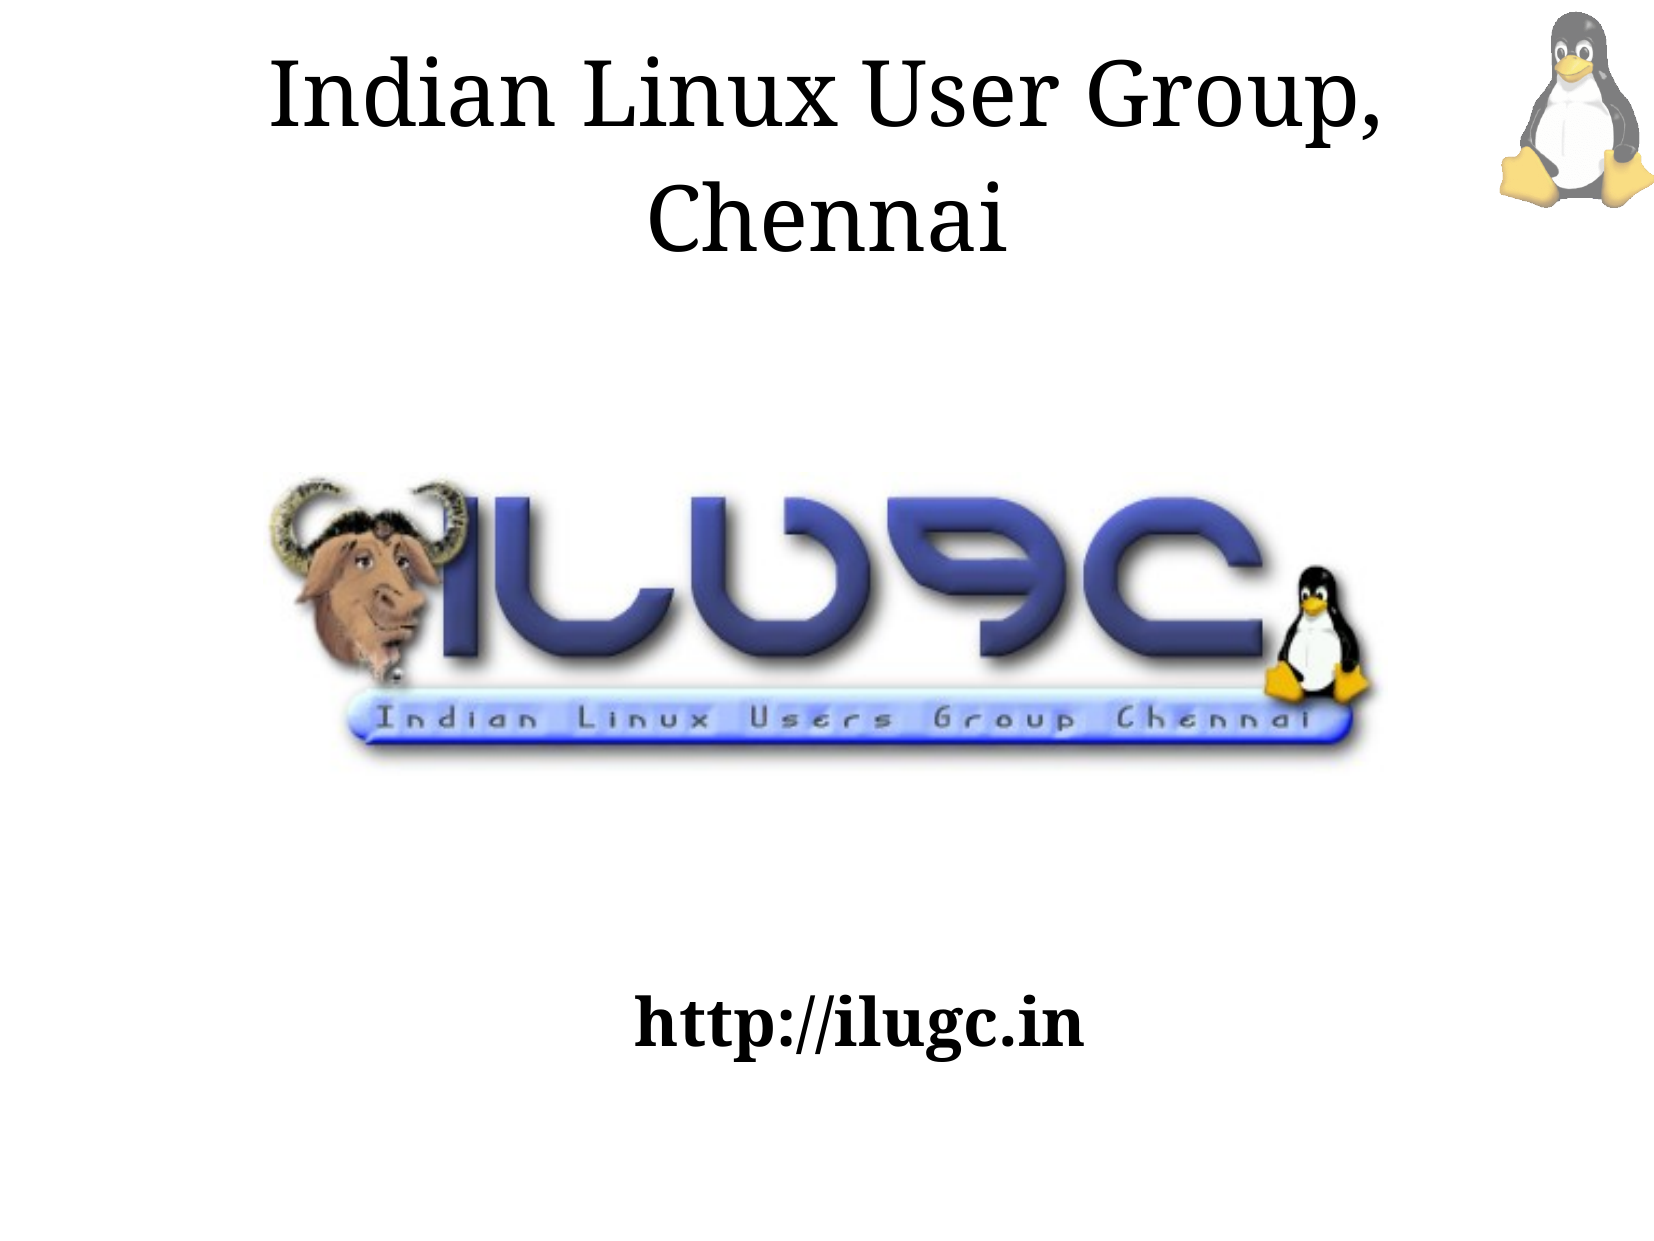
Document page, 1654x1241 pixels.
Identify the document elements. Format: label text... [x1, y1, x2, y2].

title Indian Linux User Group, Chennai [82, 49, 1571, 257]
picture [263, 472, 1388, 776]
text_box http://ilugc.in [620, 968, 1037, 1063]
